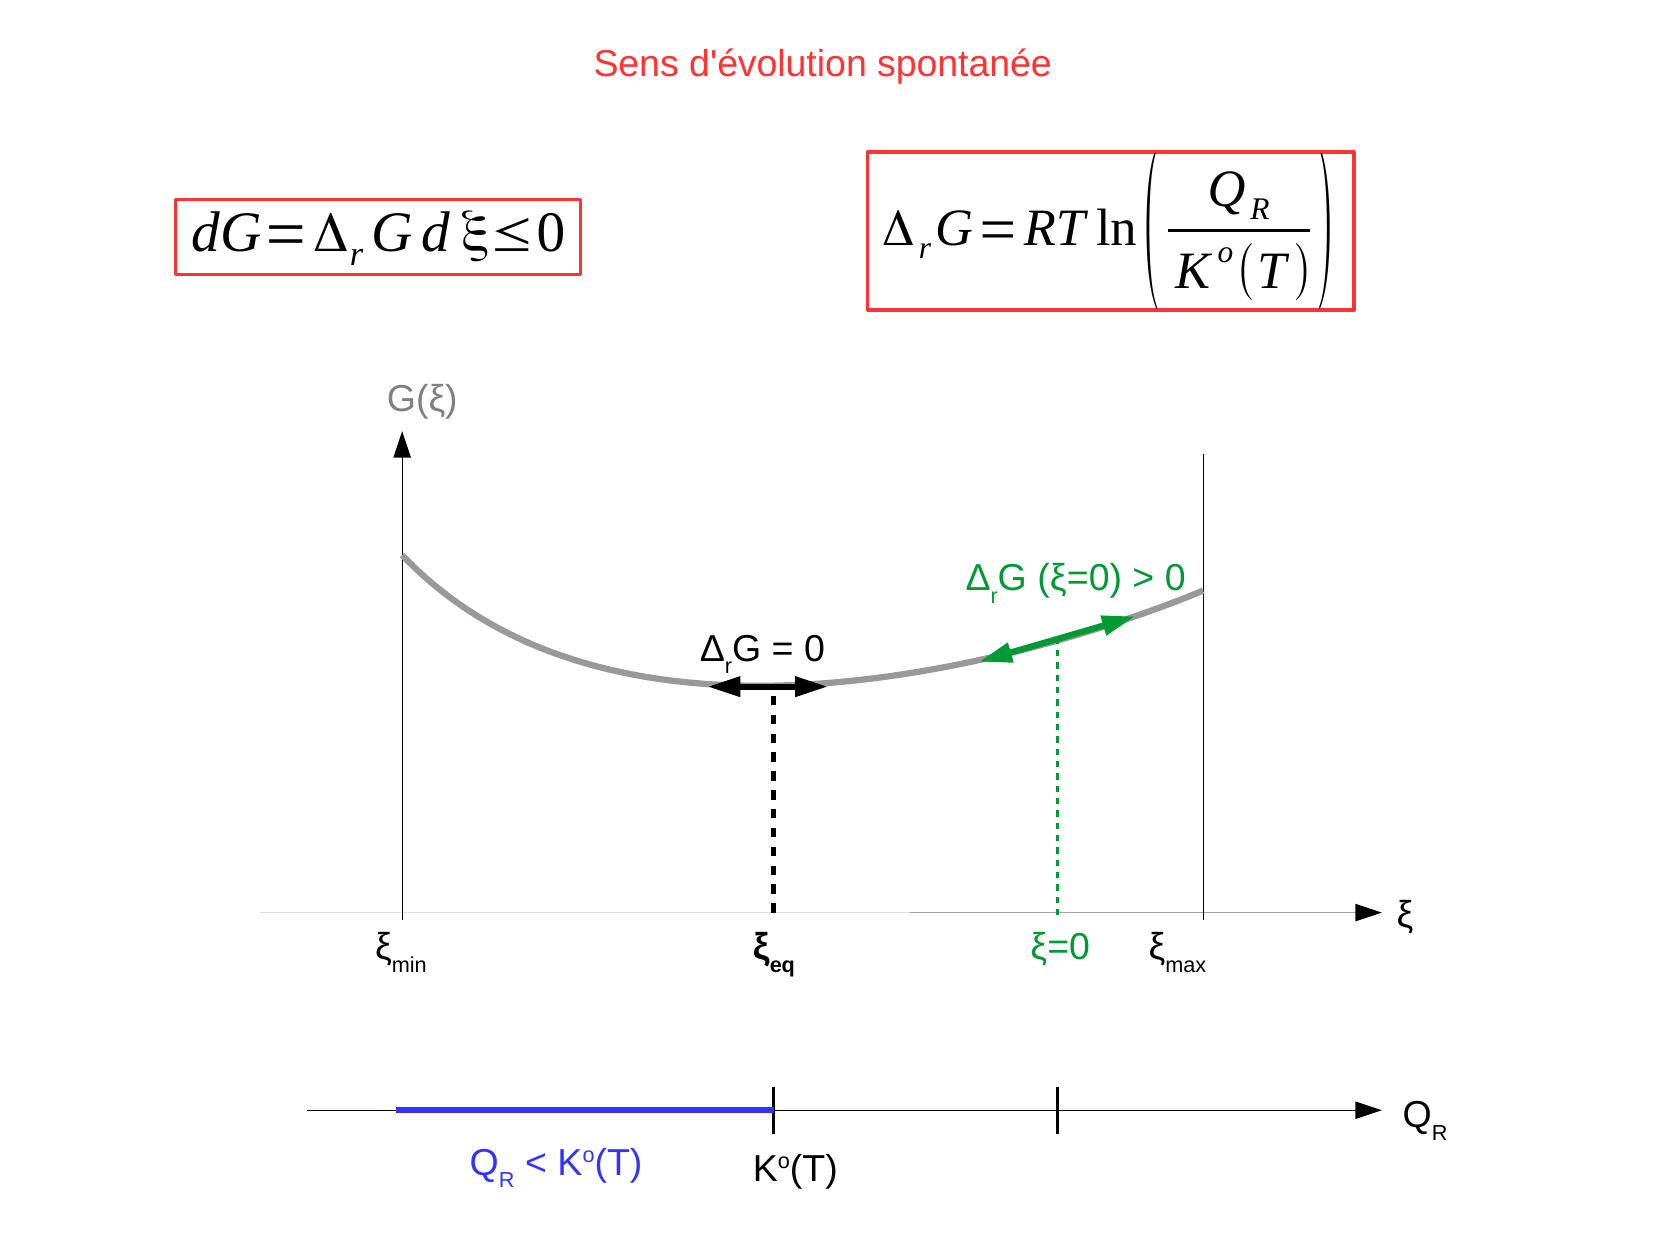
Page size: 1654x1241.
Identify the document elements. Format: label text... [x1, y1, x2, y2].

text_box ξmin [360, 918, 455, 999]
text_box QR < Ko(T) [454, 1133, 674, 1200]
chart [869, 153, 1353, 309]
text_box QR [1387, 1086, 1530, 1153]
text_box ξeq [738, 918, 815, 999]
text_box Ko(T) [738, 1139, 857, 1197]
chart [177, 200, 579, 273]
text_box ΔrG = 0 [685, 620, 863, 682]
text_box ξ=0 [1015, 918, 1111, 999]
text_box Sens d'évolution spontanée [578, 35, 1081, 95]
text_box G(ξ) [372, 369, 491, 427]
text_box ΔrG (ξ=0) > 0 [950, 549, 1211, 616]
text_box ξ [1381, 885, 1441, 943]
text_box ξmax [1133, 918, 1268, 999]
